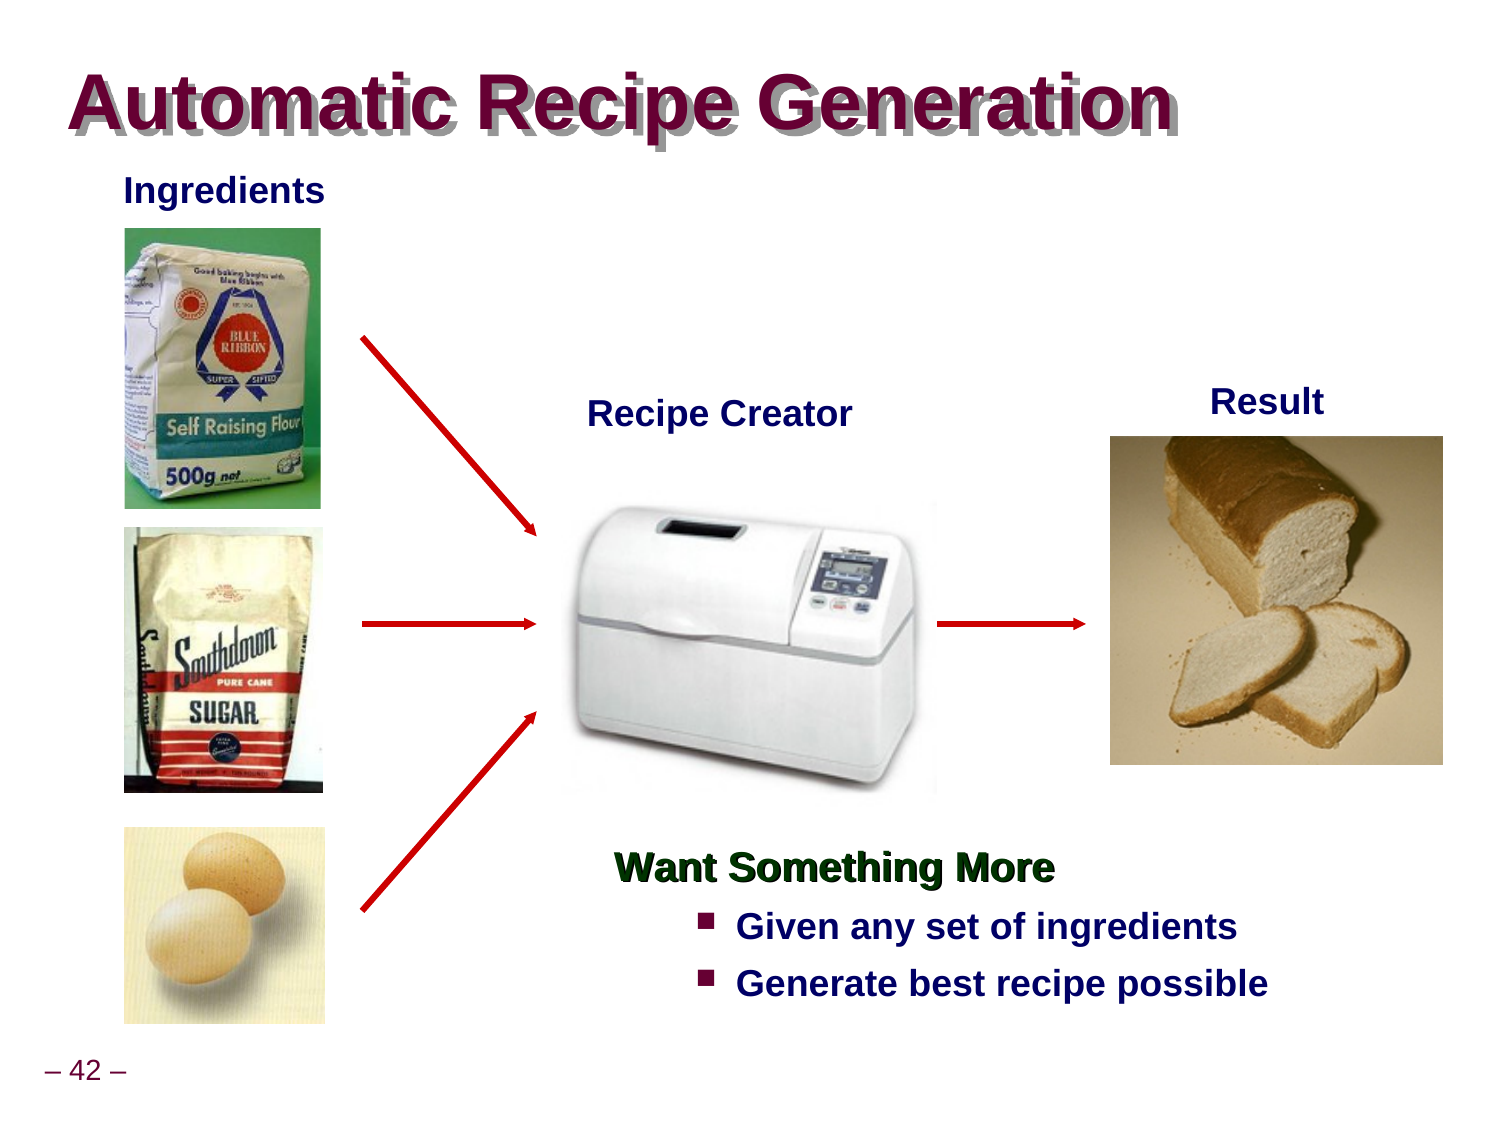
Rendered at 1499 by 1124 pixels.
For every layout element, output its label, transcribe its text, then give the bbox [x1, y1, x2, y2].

picture [1110, 436, 1443, 765]
text_box Result [1202, 374, 1333, 430]
picture [124, 827, 325, 1024]
list Want Something More Given any set of ingredients Generate best recipe possible [599, 835, 1409, 1081]
title Automatic Recipe Generation [66, 40, 1495, 169]
text_box Recipe Creator [579, 386, 861, 443]
text_box Ingredients [115, 163, 334, 219]
picture [124, 527, 323, 793]
picture [561, 461, 937, 836]
picture [124, 228, 321, 509]
